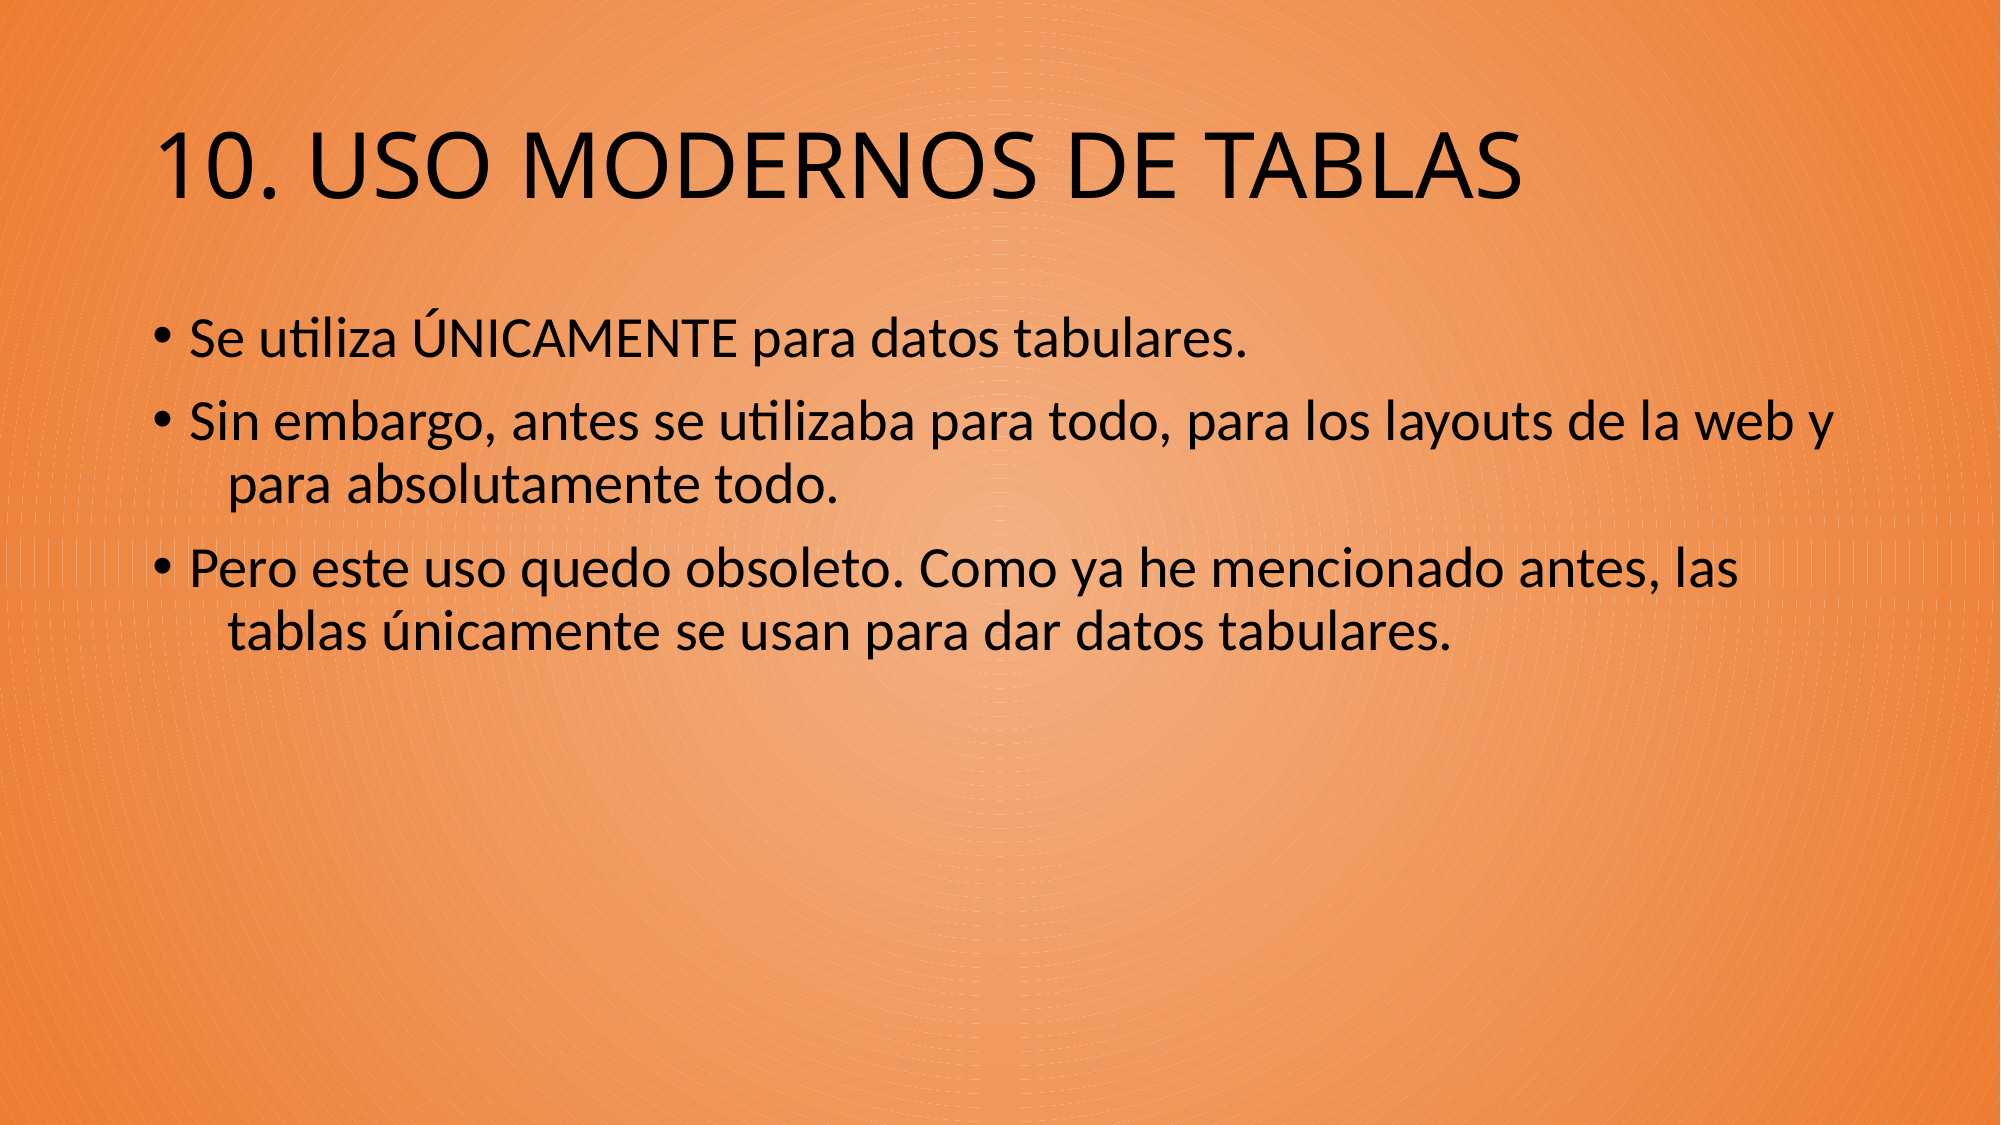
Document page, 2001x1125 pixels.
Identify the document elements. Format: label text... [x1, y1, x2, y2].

list Se utiliza ÚNICAMENTE para datos tabulares. Sin embargo, antes se utilizaba para todo, para los layouts de la web y para absolutamente todo. Pero este uso quedo obsoleto. Como ya he mencionado antes, las tablas únicamente se usan para dar datos tabulares. [137, 299, 1863, 1014]
title 10. USO MODERNOS DE TABLAS [137, 59, 1863, 278]
